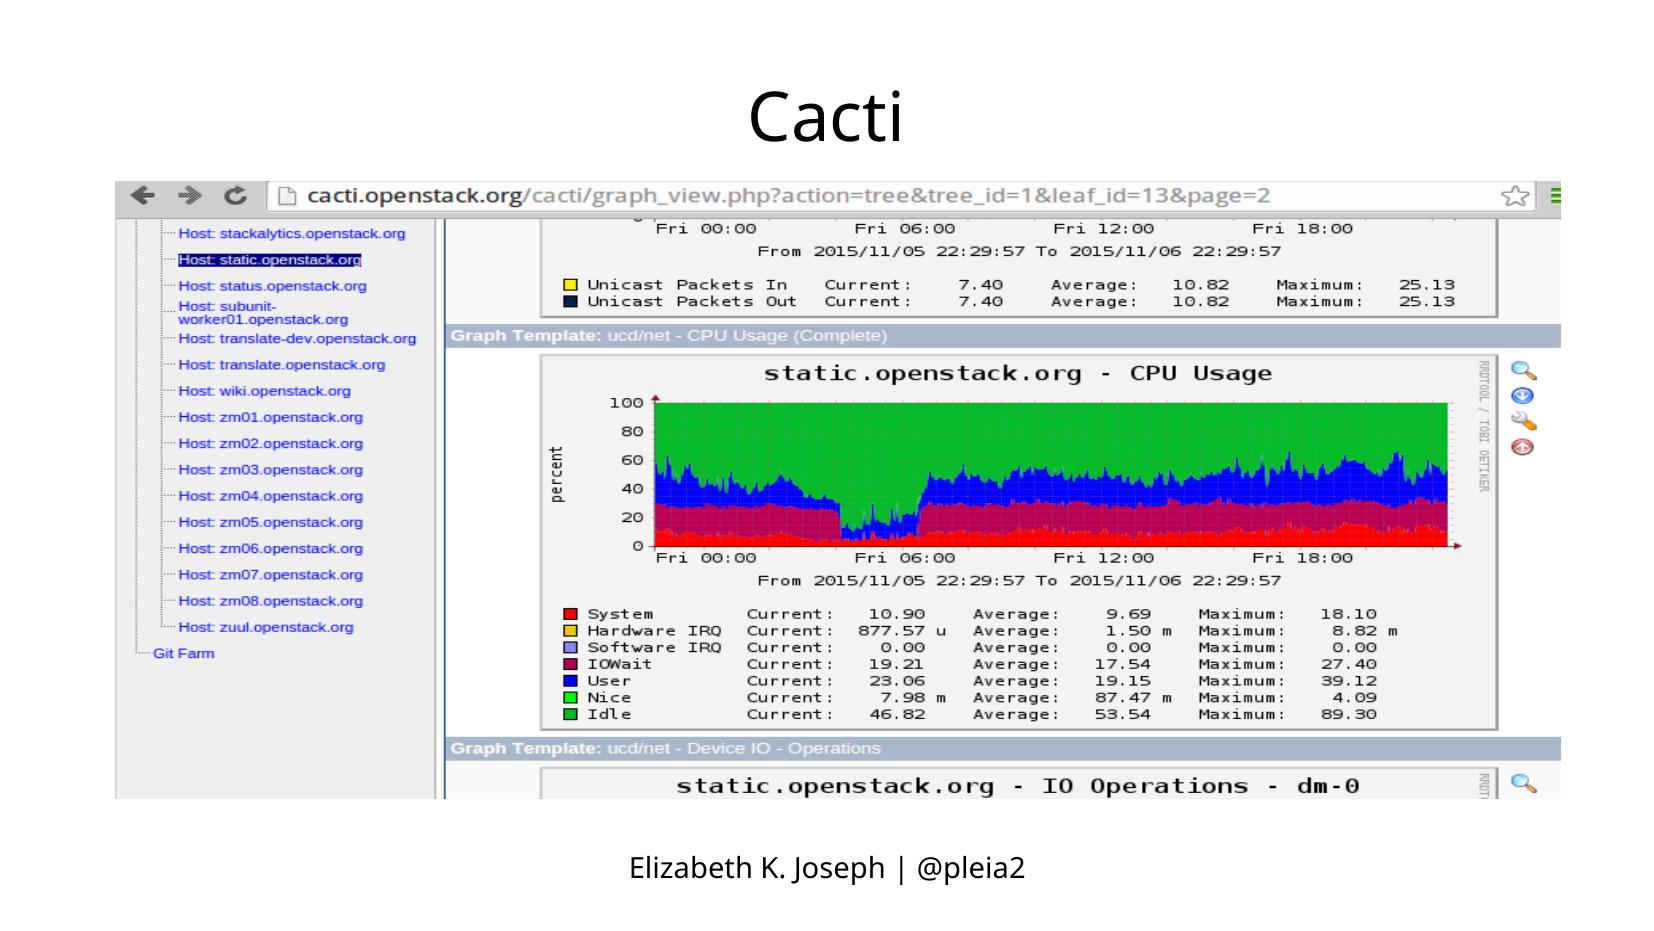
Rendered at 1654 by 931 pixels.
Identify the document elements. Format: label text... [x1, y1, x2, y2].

title Cacti [82, 37, 1571, 193]
picture [115, 181, 1561, 799]
